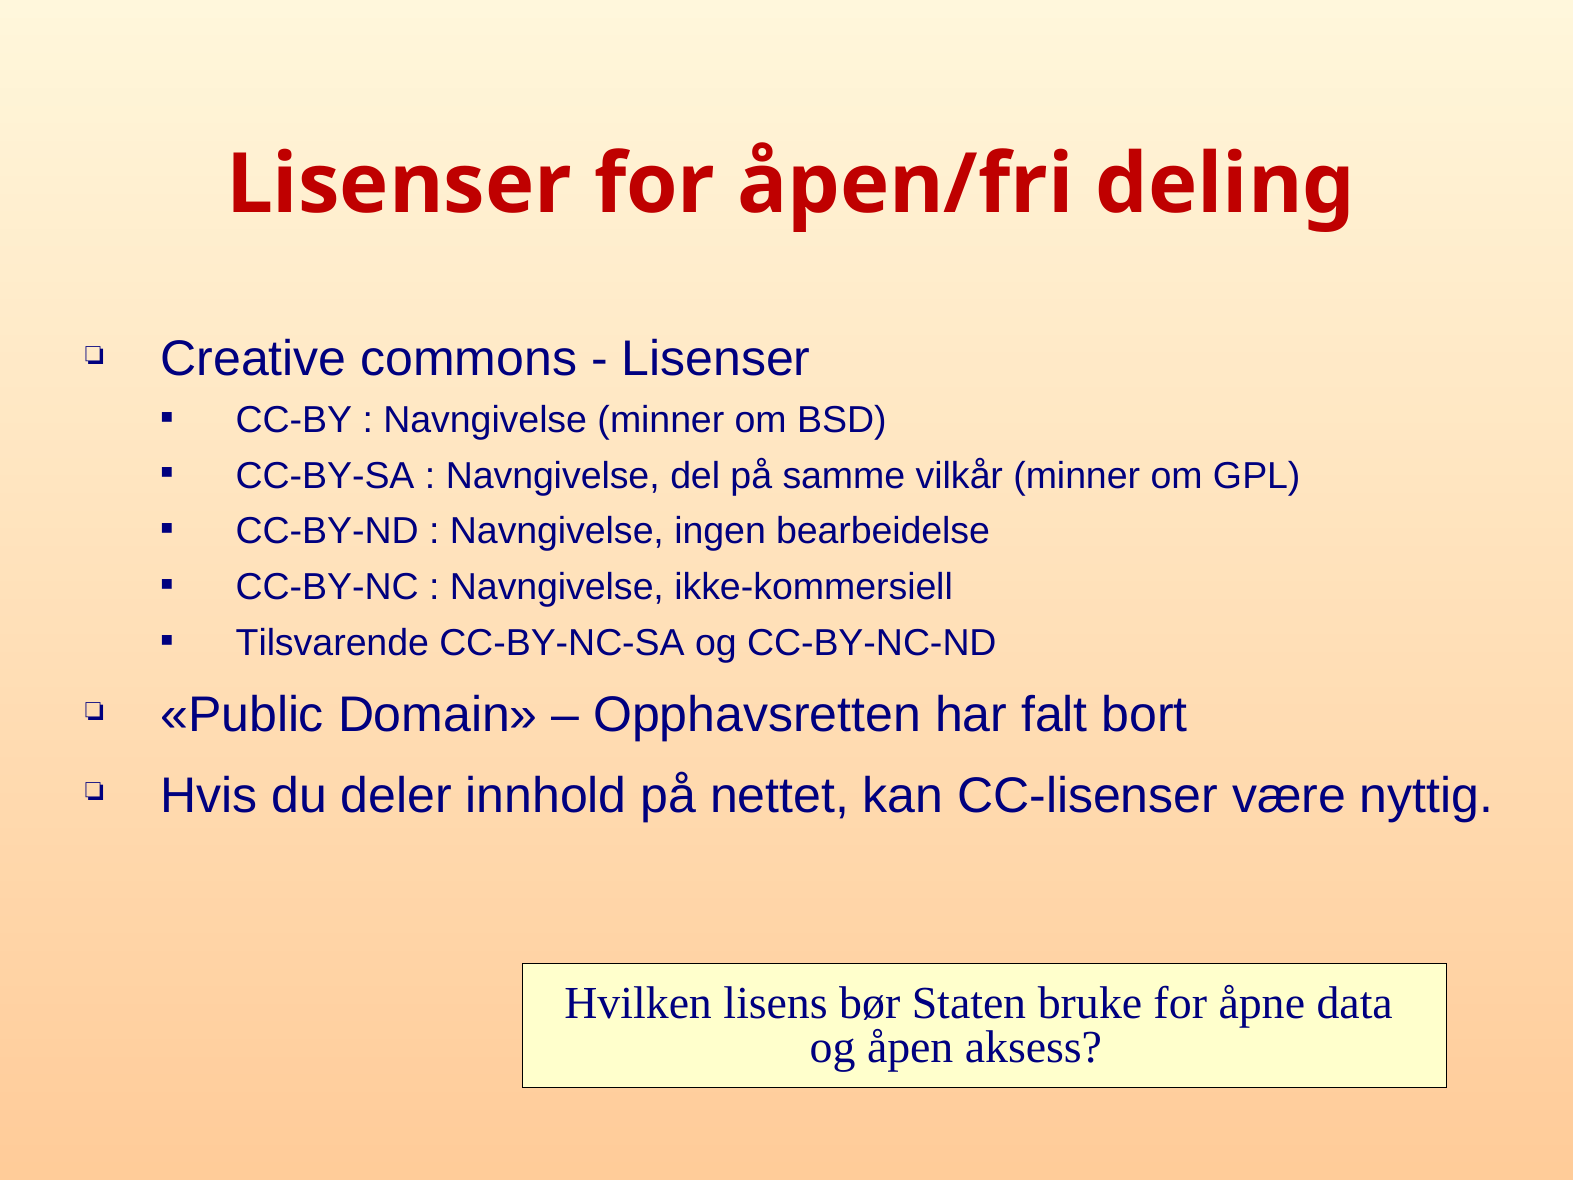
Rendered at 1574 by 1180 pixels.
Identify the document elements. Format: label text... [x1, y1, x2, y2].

title Lisenser for åpen/fri deling [39, 54, 1543, 309]
list Creative commons - Lisenser CC-BY : Navngivelse (minner om BSD) CC-BY-SA : Navngivelse, del på samme vilkår (minner om GPL) CC-BY-ND : Navngivelse, ingen bearbeidelse CC-BY-NC : Navngivelse, ikke-kommersiell Tilsvarende CC-BY-NC-SA og CC-BY-NC-ND «Public Domain» – Opphavsretten har falt bort Hvis du deler innhold på nettet, kan CC-lisenser være nyttig. [85, 336, 1539, 1170]
text_box Hvilken lisens bør Staten bruke for åpne data og åpen aksess? [522, 963, 1447, 1088]
